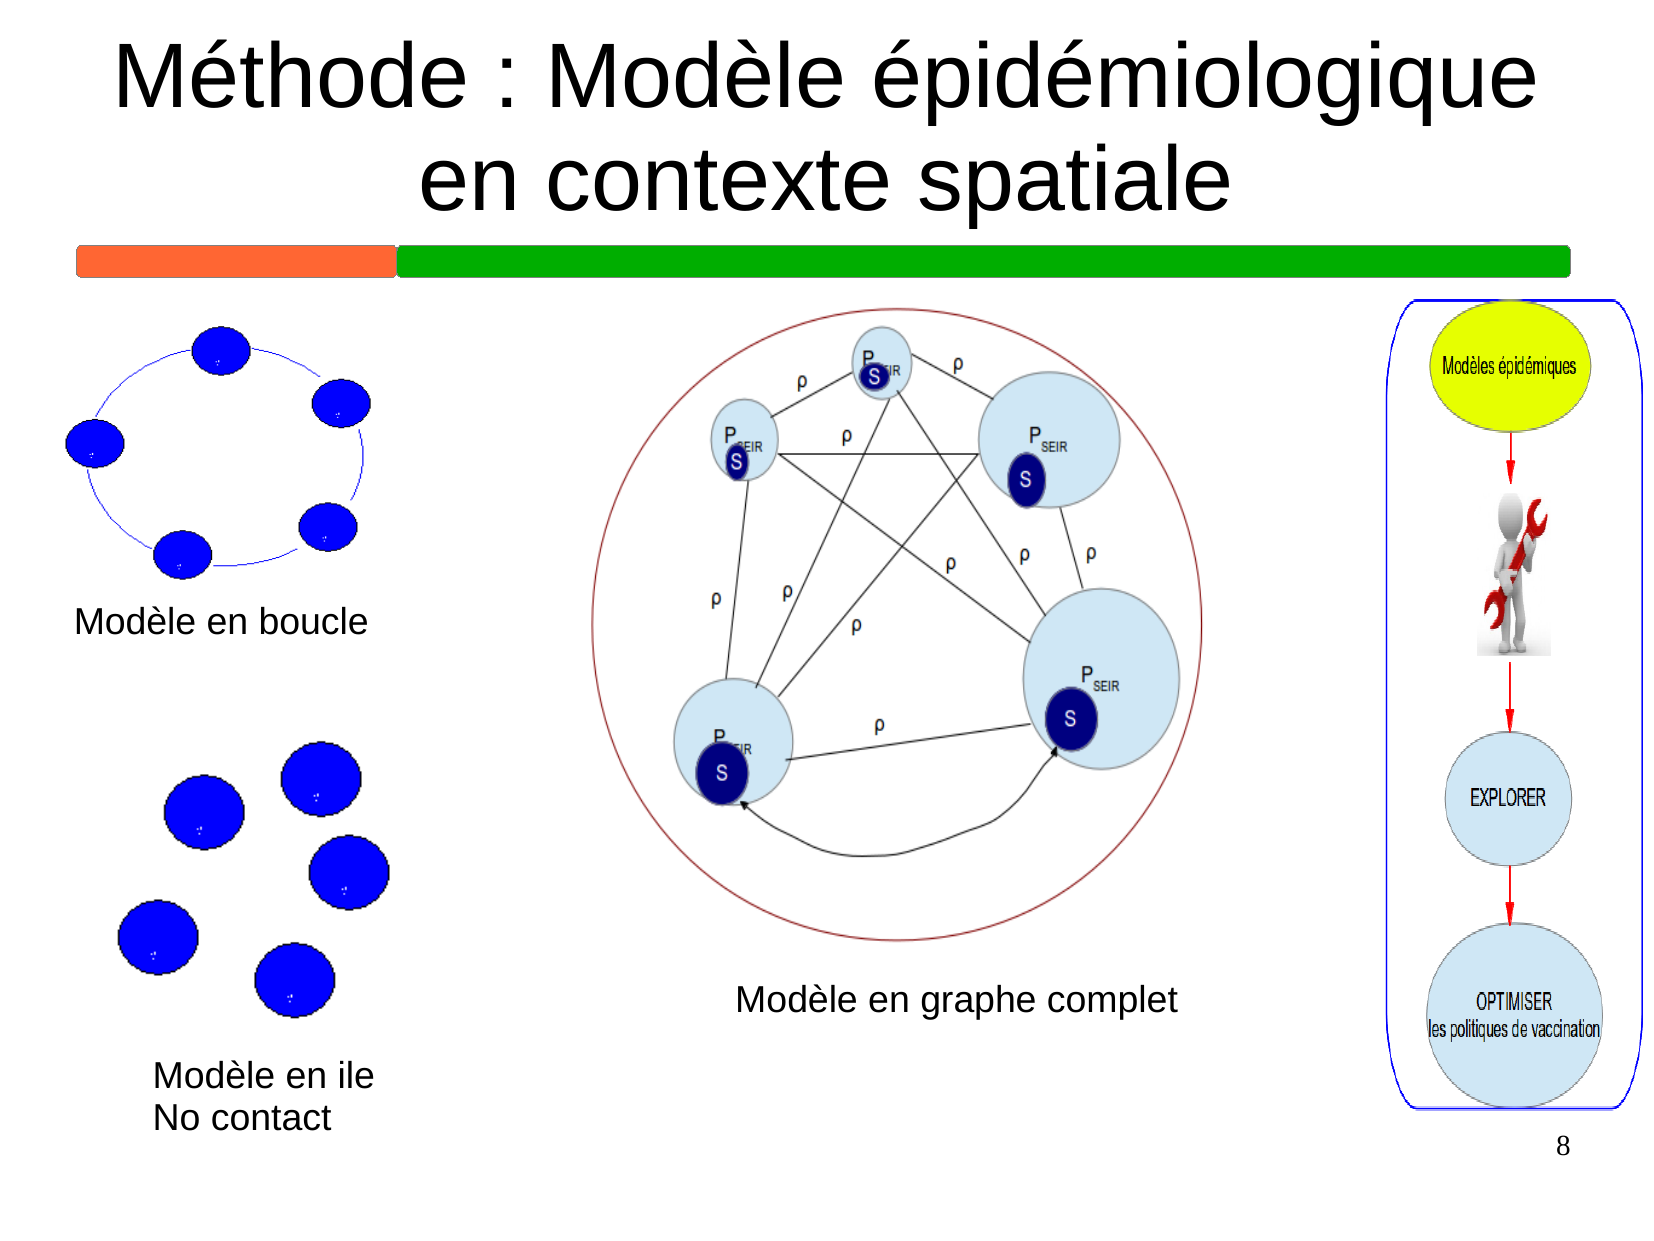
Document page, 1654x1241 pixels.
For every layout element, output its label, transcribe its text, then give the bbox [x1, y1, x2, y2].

text_box [76, 245, 1571, 278]
picture [38, 284, 402, 591]
title Méthode : Modèle épidémiologique en contexte spatiale [82, 23, 1571, 231]
text_box Modèle en ile No contact [137, 1046, 390, 1146]
text_box Modèle en graphe complet [720, 970, 1193, 1028]
picture [1381, 295, 1649, 1111]
picture [82, 732, 426, 1028]
picture [566, 295, 1276, 957]
text_box Modèle en boucle [59, 592, 395, 650]
